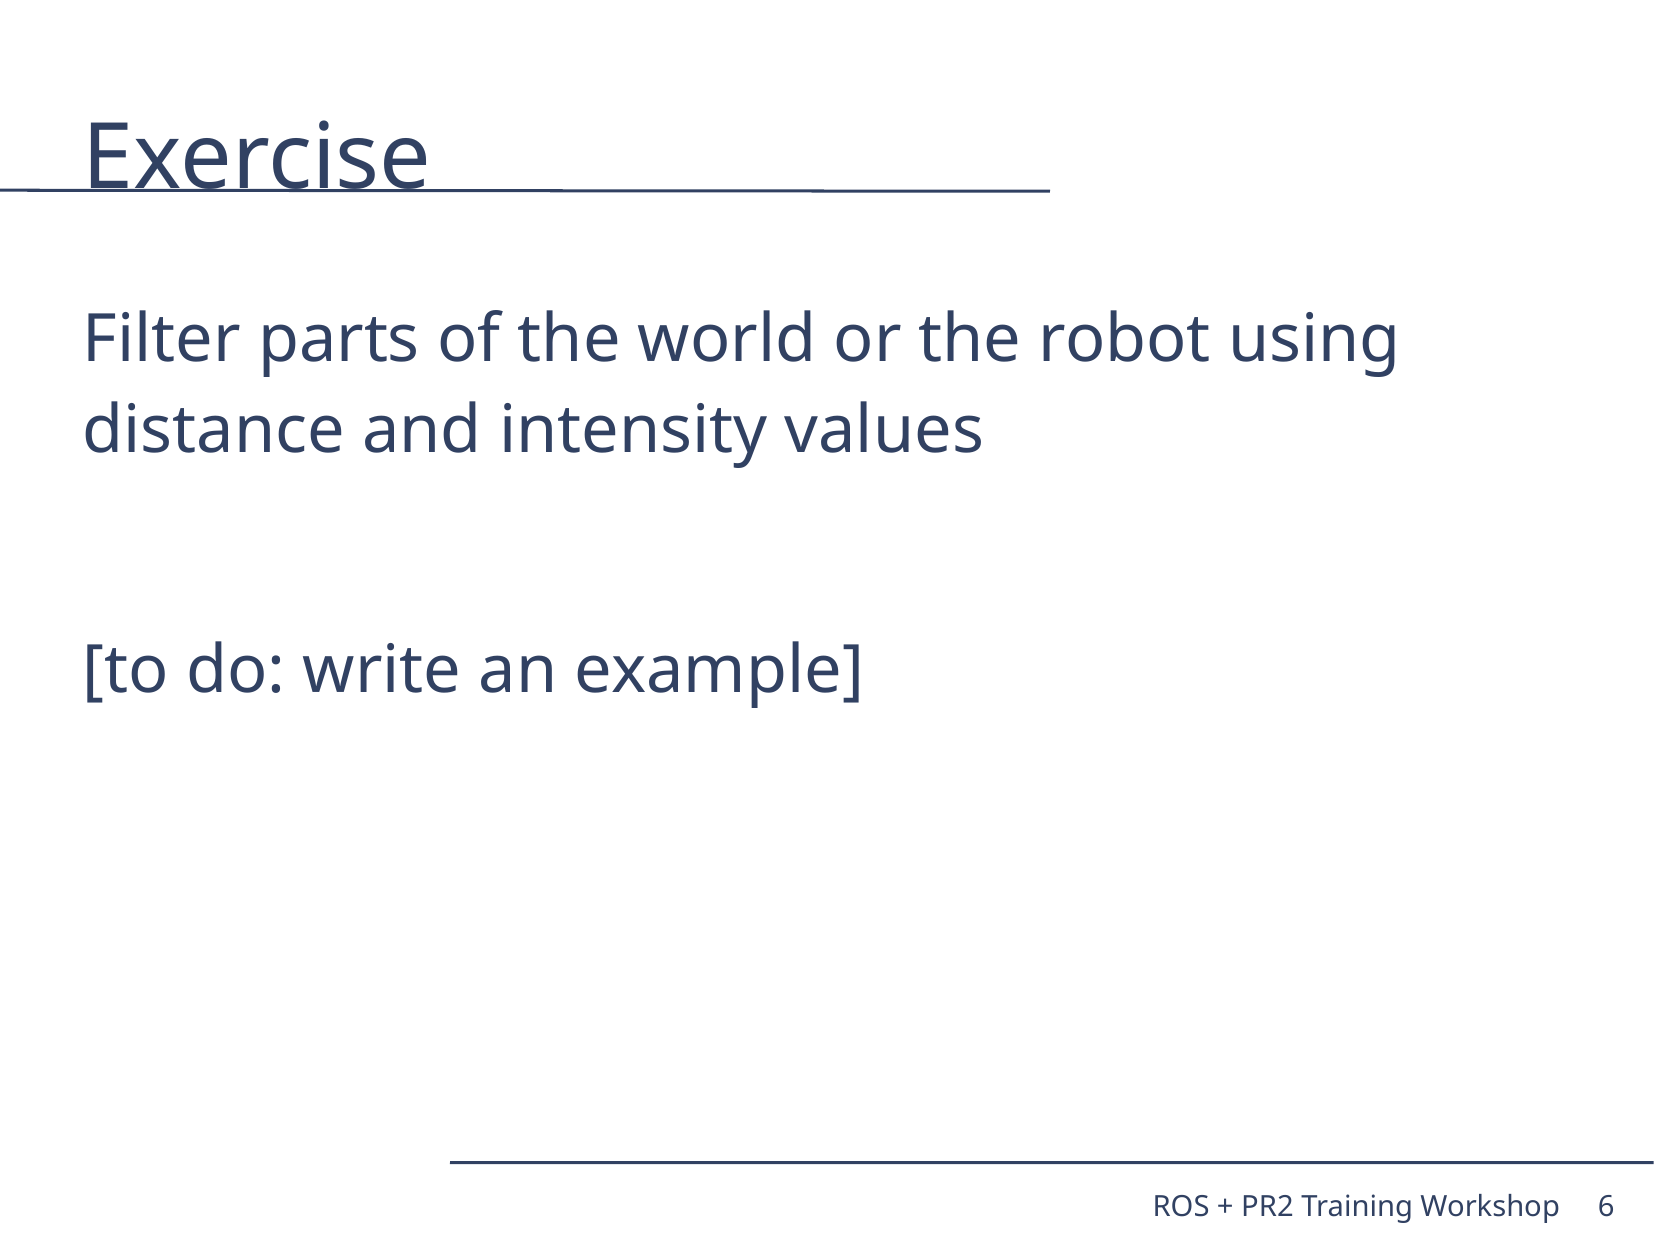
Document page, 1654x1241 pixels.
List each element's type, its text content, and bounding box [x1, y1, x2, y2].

title Exercise [82, 56, 1576, 250]
list Filter parts of the world or the robot using distance and intensity values [to do: write an example] [82, 290, 1571, 1109]
